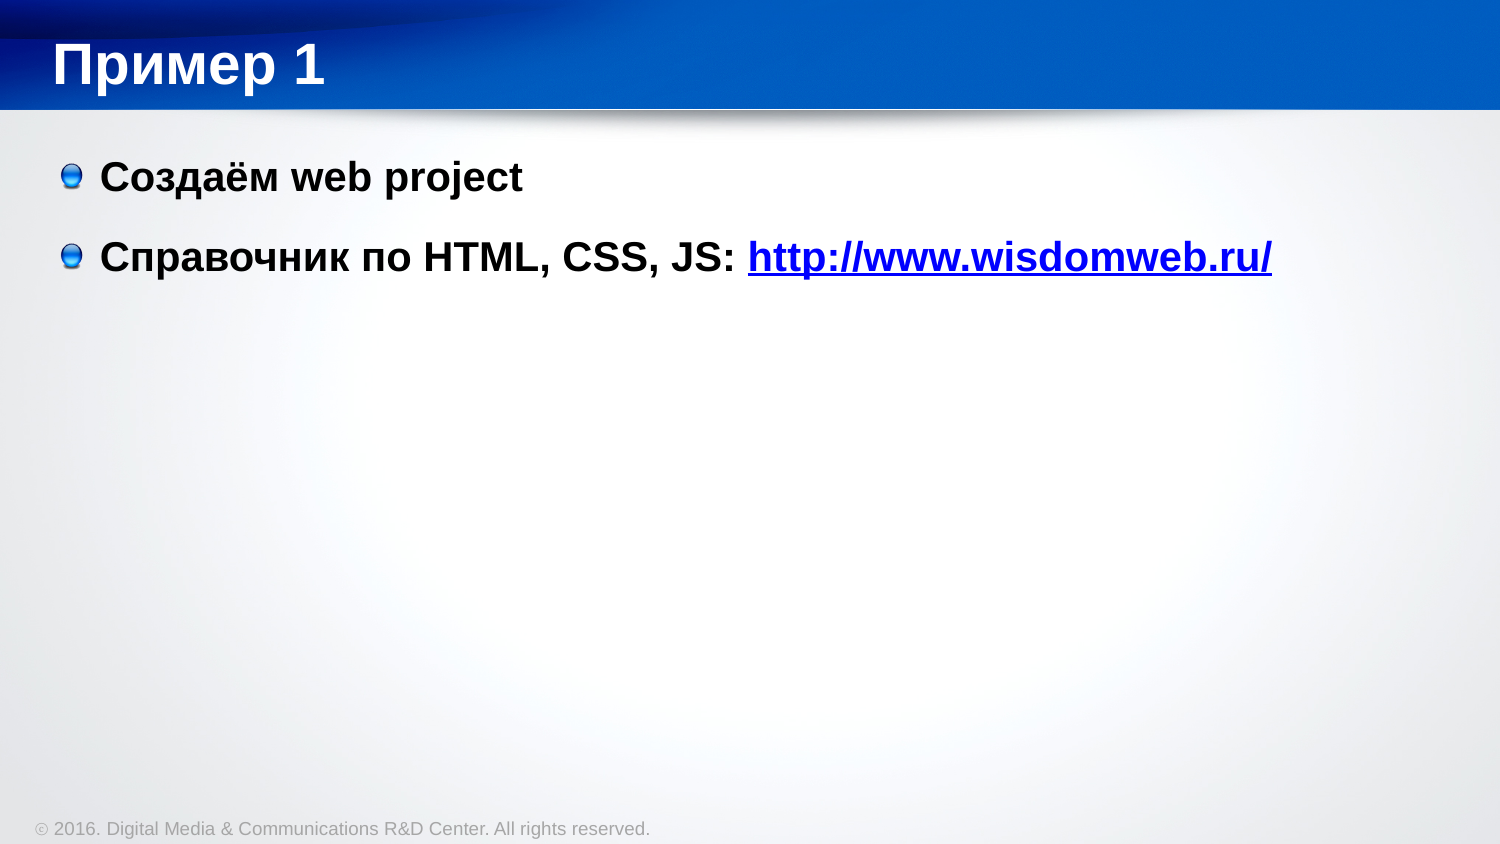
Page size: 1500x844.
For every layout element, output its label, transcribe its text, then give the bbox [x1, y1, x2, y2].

picture [0, 0, 1500, 844]
list Создаём web project Справочник по HTML, CSS, JS: http://www.wisdomweb.ru/ [41, 111, 1471, 799]
title Пример 1 [37, 28, 1471, 95]
